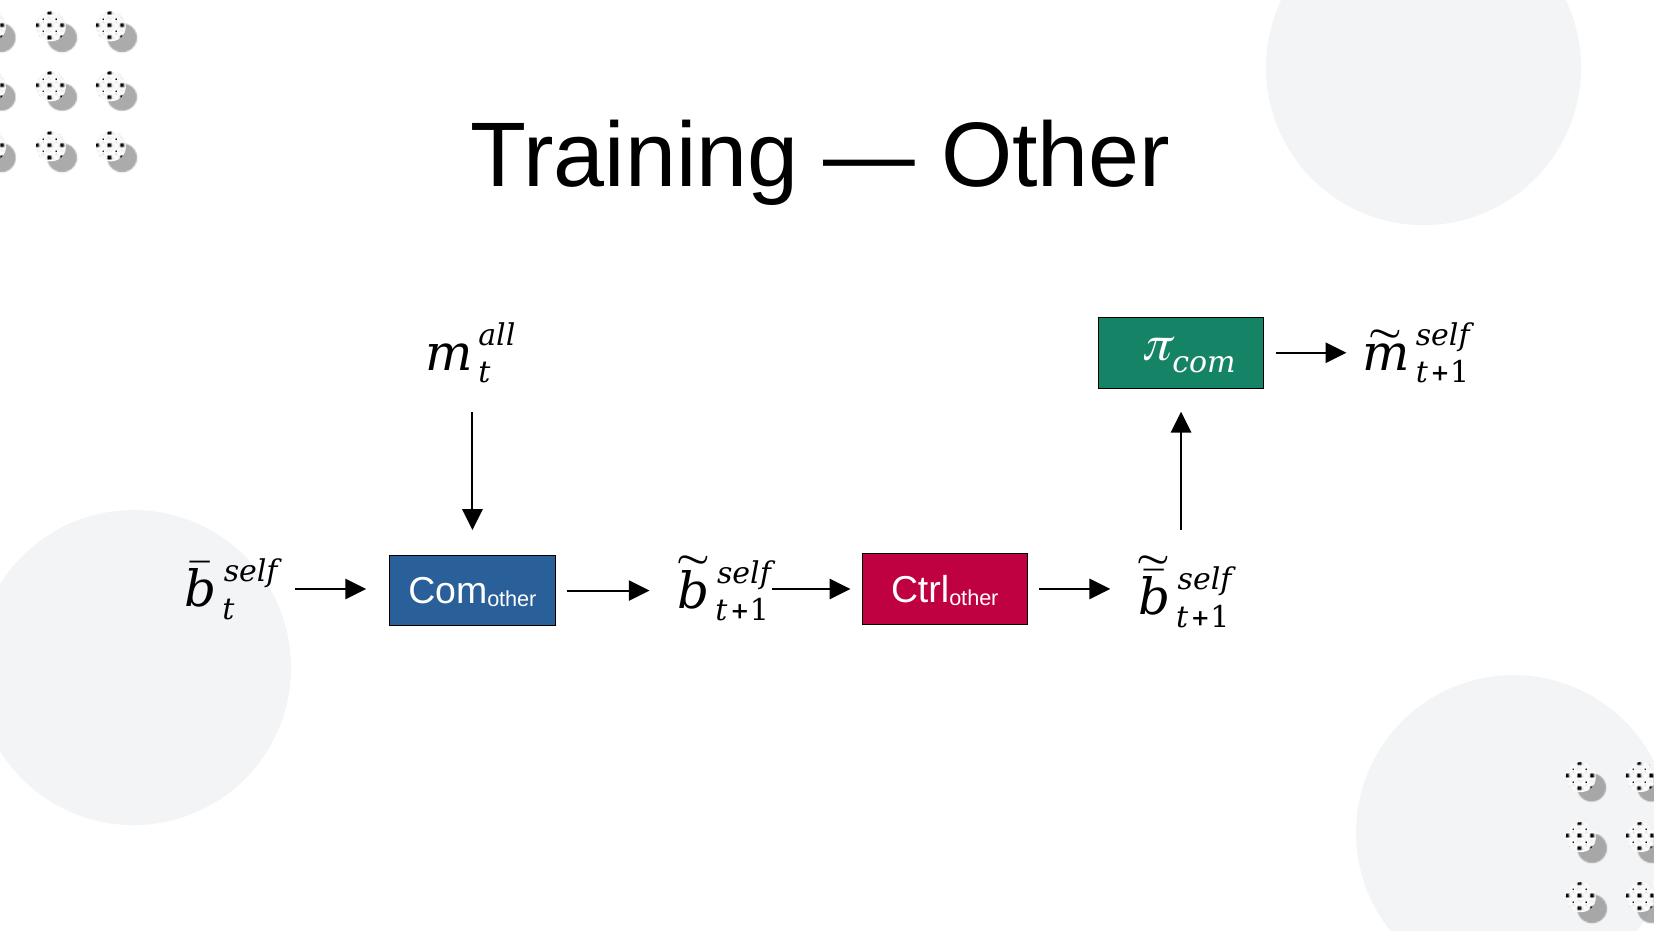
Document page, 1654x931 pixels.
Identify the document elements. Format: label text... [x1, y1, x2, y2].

picture [1625, 762, 1654, 793]
picture [0, 74, 6, 99]
chart [425, 317, 516, 390]
picture [95, 11, 126, 42]
picture [1565, 762, 1596, 793]
picture [35, 131, 67, 162]
text_box Ctrlother [862, 553, 1028, 625]
chart [673, 553, 777, 628]
picture [35, 11, 66, 42]
picture [1625, 822, 1654, 853]
picture [35, 71, 66, 102]
picture [100, 71, 122, 76]
picture [0, 14, 6, 39]
chart [184, 553, 284, 626]
picture [1625, 882, 1654, 913]
chart [1362, 317, 1477, 390]
picture [1565, 882, 1596, 913]
text_box [1098, 317, 1264, 389]
picture [0, 134, 7, 159]
chart [1141, 333, 1236, 380]
chart [1133, 553, 1238, 635]
title Training — Other [76, 76, 1565, 233]
picture [1565, 822, 1596, 853]
text_box Comother [389, 555, 556, 626]
